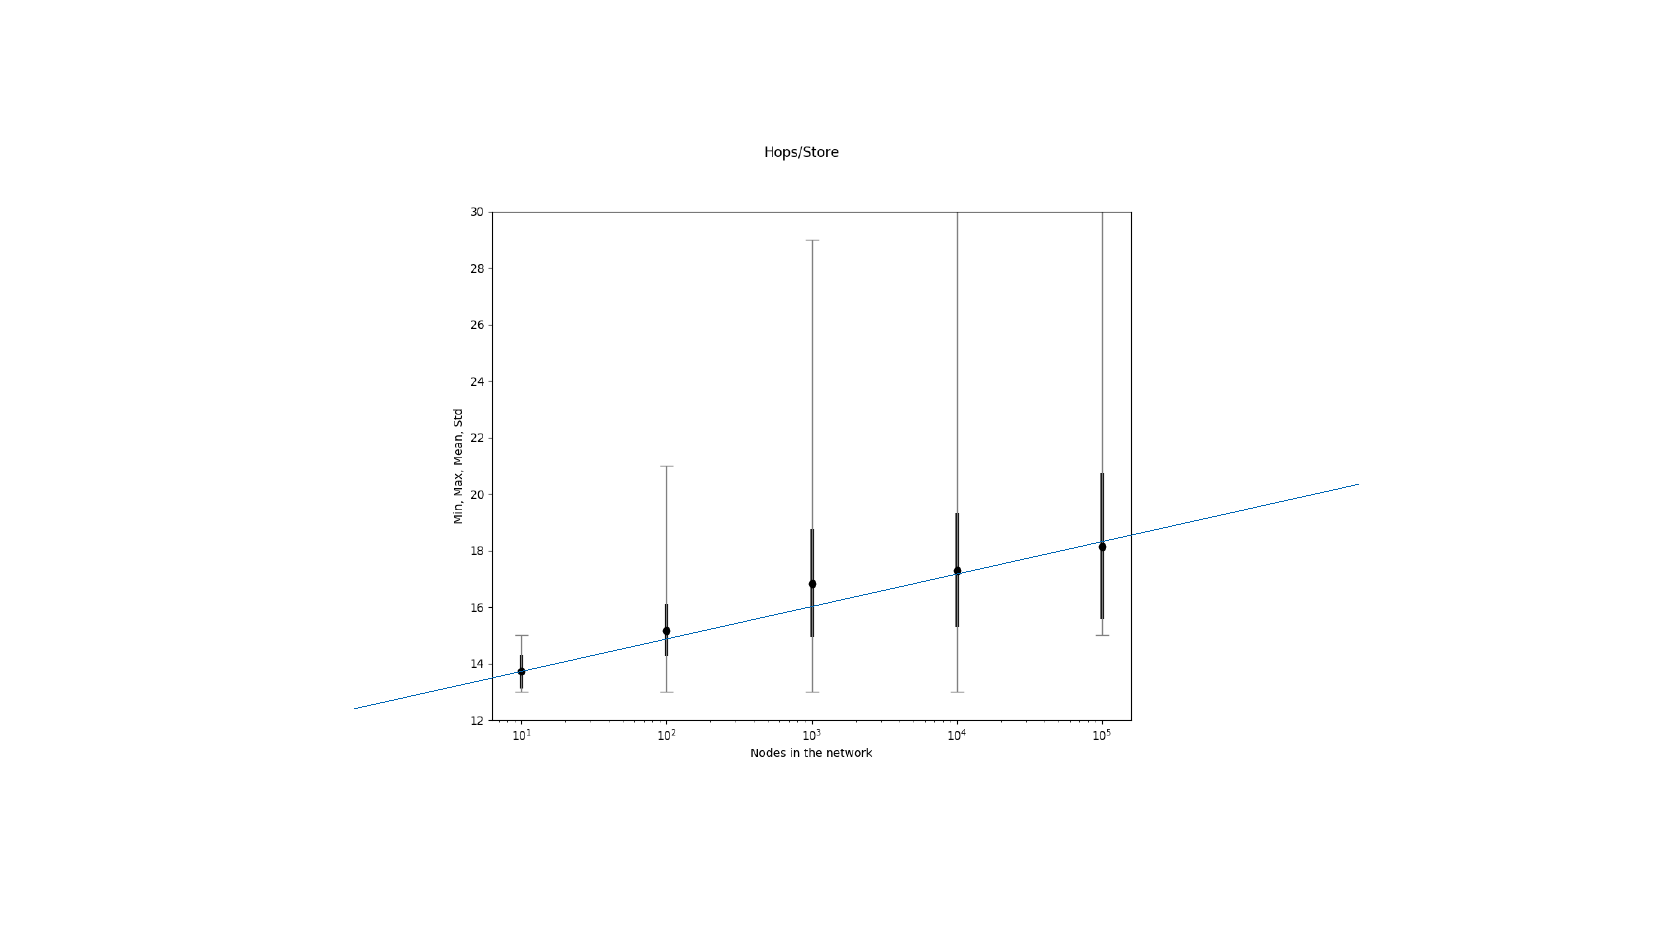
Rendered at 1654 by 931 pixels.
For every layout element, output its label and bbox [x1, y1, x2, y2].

picture [389, 132, 1213, 792]
